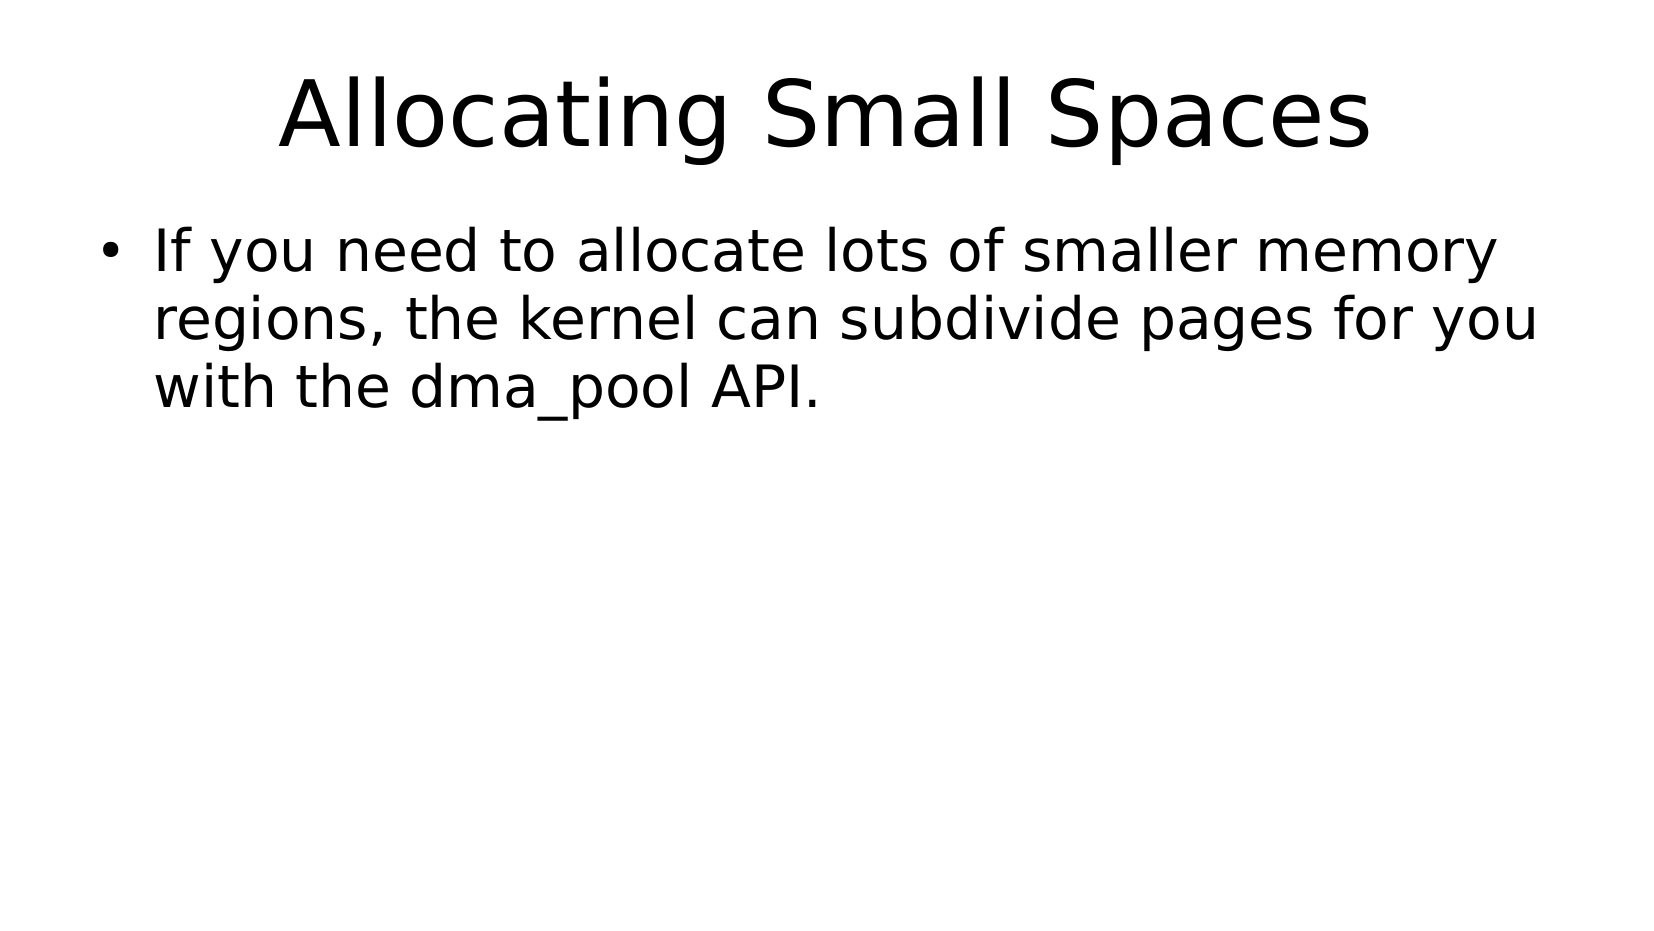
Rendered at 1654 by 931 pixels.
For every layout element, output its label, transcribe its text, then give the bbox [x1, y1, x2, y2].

list If you need to allocate lots of smaller memory regions, the kernel can subdivide pages for you with the dma_pool API. [82, 217, 1571, 758]
title Allocating Small Spaces [82, 37, 1571, 193]
